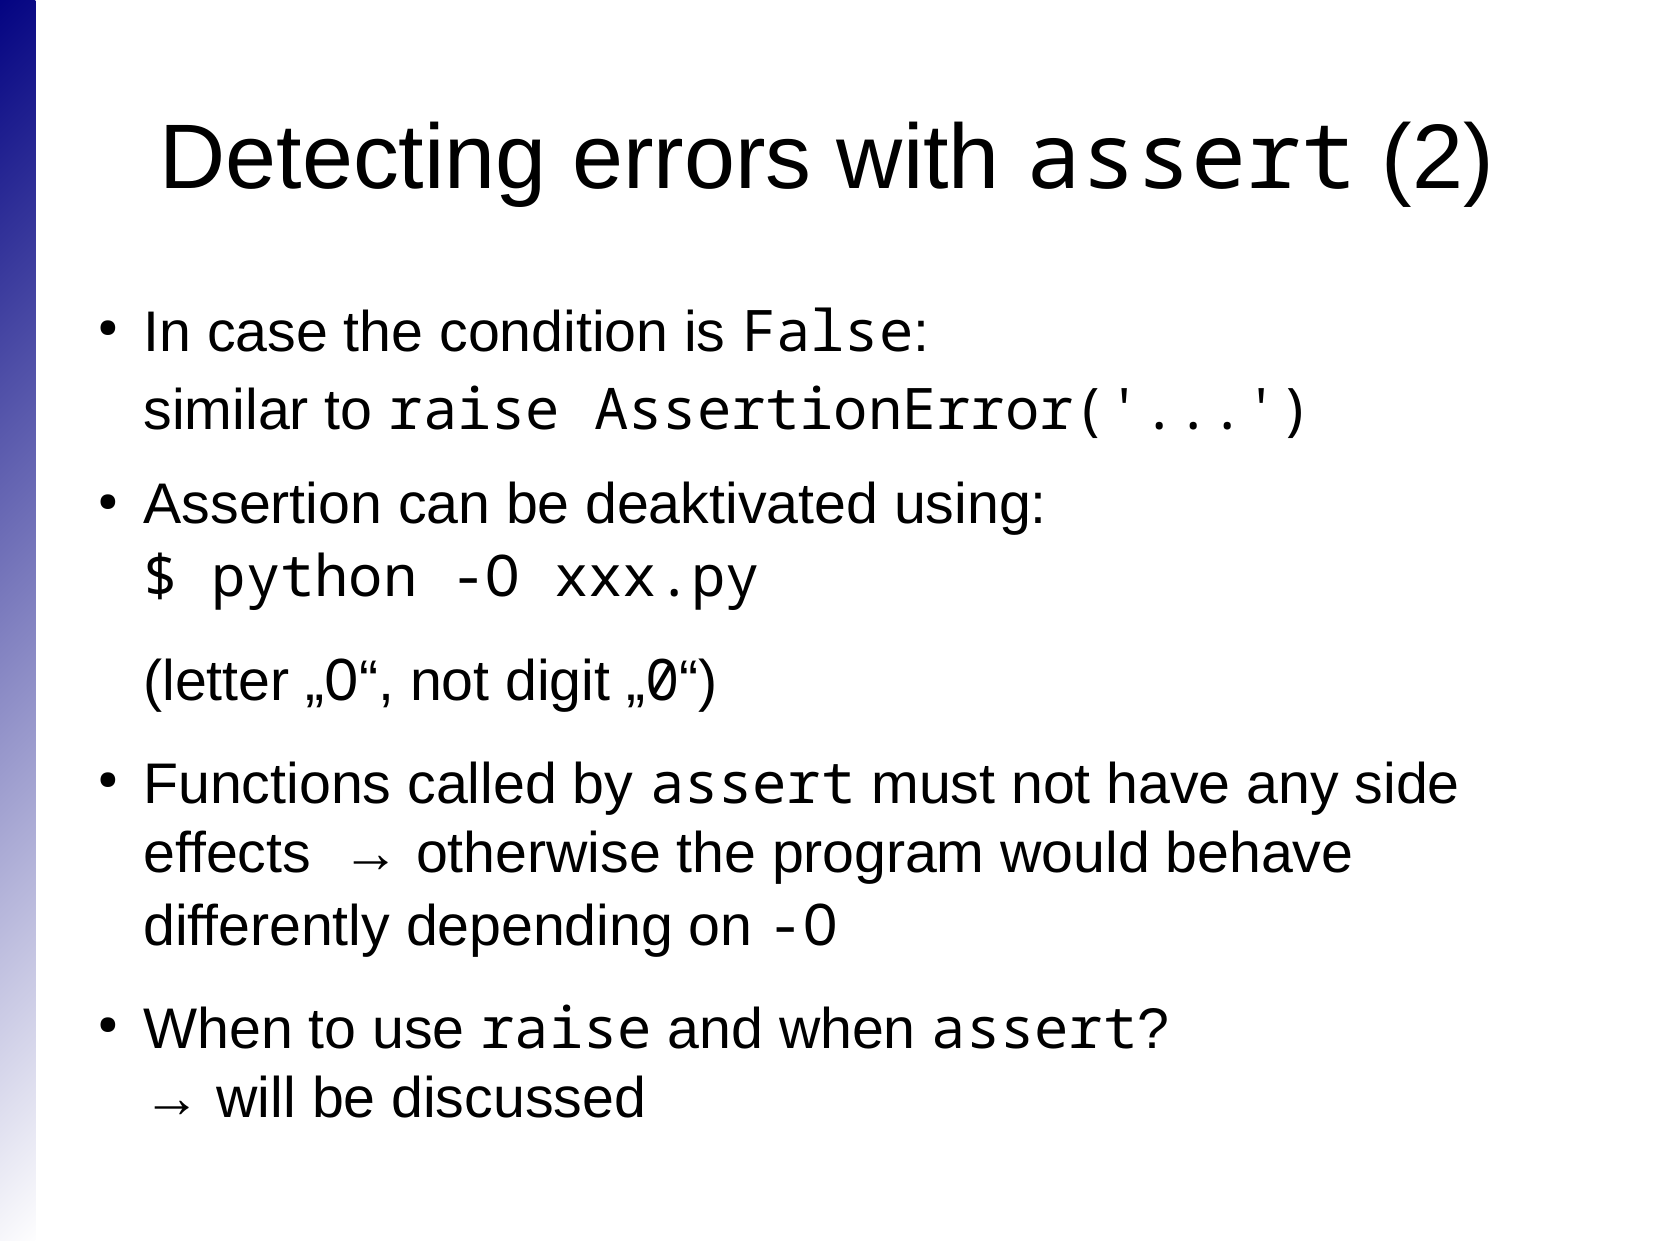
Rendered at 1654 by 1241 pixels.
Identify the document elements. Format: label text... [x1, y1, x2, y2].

title Detecting errors with assert (2) [82, 49, 1571, 257]
list In case the condition is False: similar to raise AssertionError('...') Assertion can be deaktivated using: $ python -O xxx.py (letter „O“, not digit „0“) Functions called by assert must not have any side effects → otherwise the program would behave differently depending on -O When to use raise and when assert? → will be discussed [82, 290, 1571, 1134]
